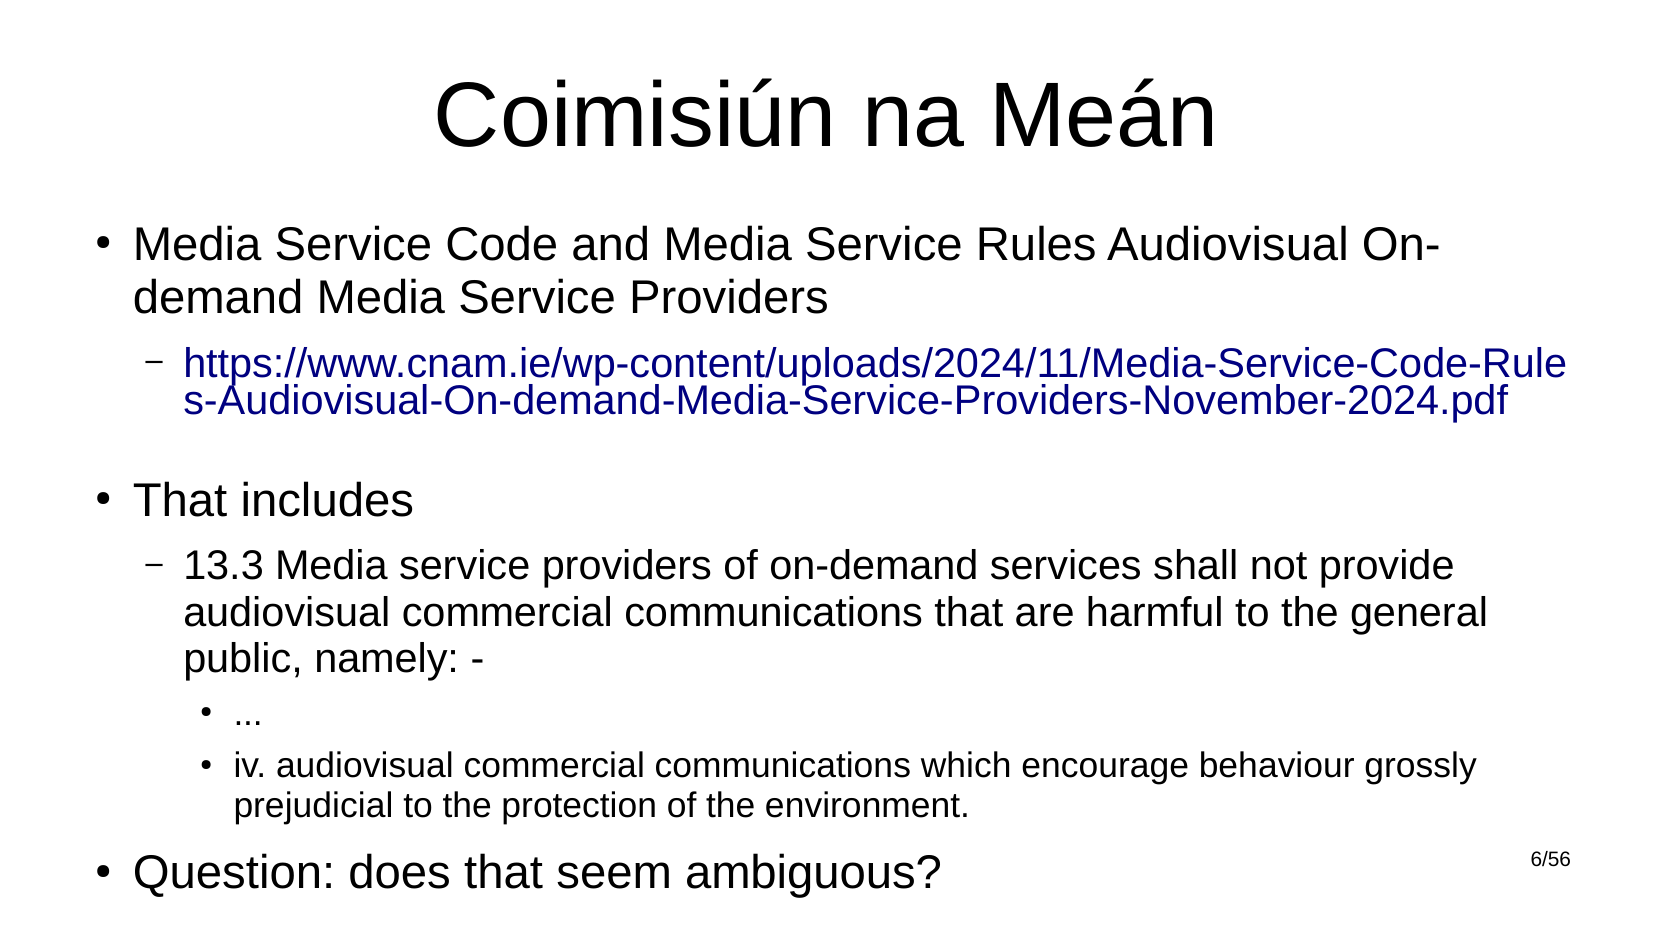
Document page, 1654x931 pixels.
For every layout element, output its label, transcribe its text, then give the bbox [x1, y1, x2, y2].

title Coimisiún na Meán [82, 37, 1571, 193]
list Media Service Code and Media Service Rules Audiovisual On-demand Media Service Providers https://www.cnam.ie/wp-content/uploads/2024/11/Media-Service-Code-Rules-Audiovisual-On-demand-Media-Service-Providers-November-2024.pdf That includes 13.3 Media service providers of on-demand services shall not provide audiovisual commercial communications that are harmful to the general public, namely: - ... iv. audiovisual commercial communications which encourage behaviour grossly prejudicial to the protection of the environment. Question: does that seem ambiguous? [82, 217, 1571, 863]
